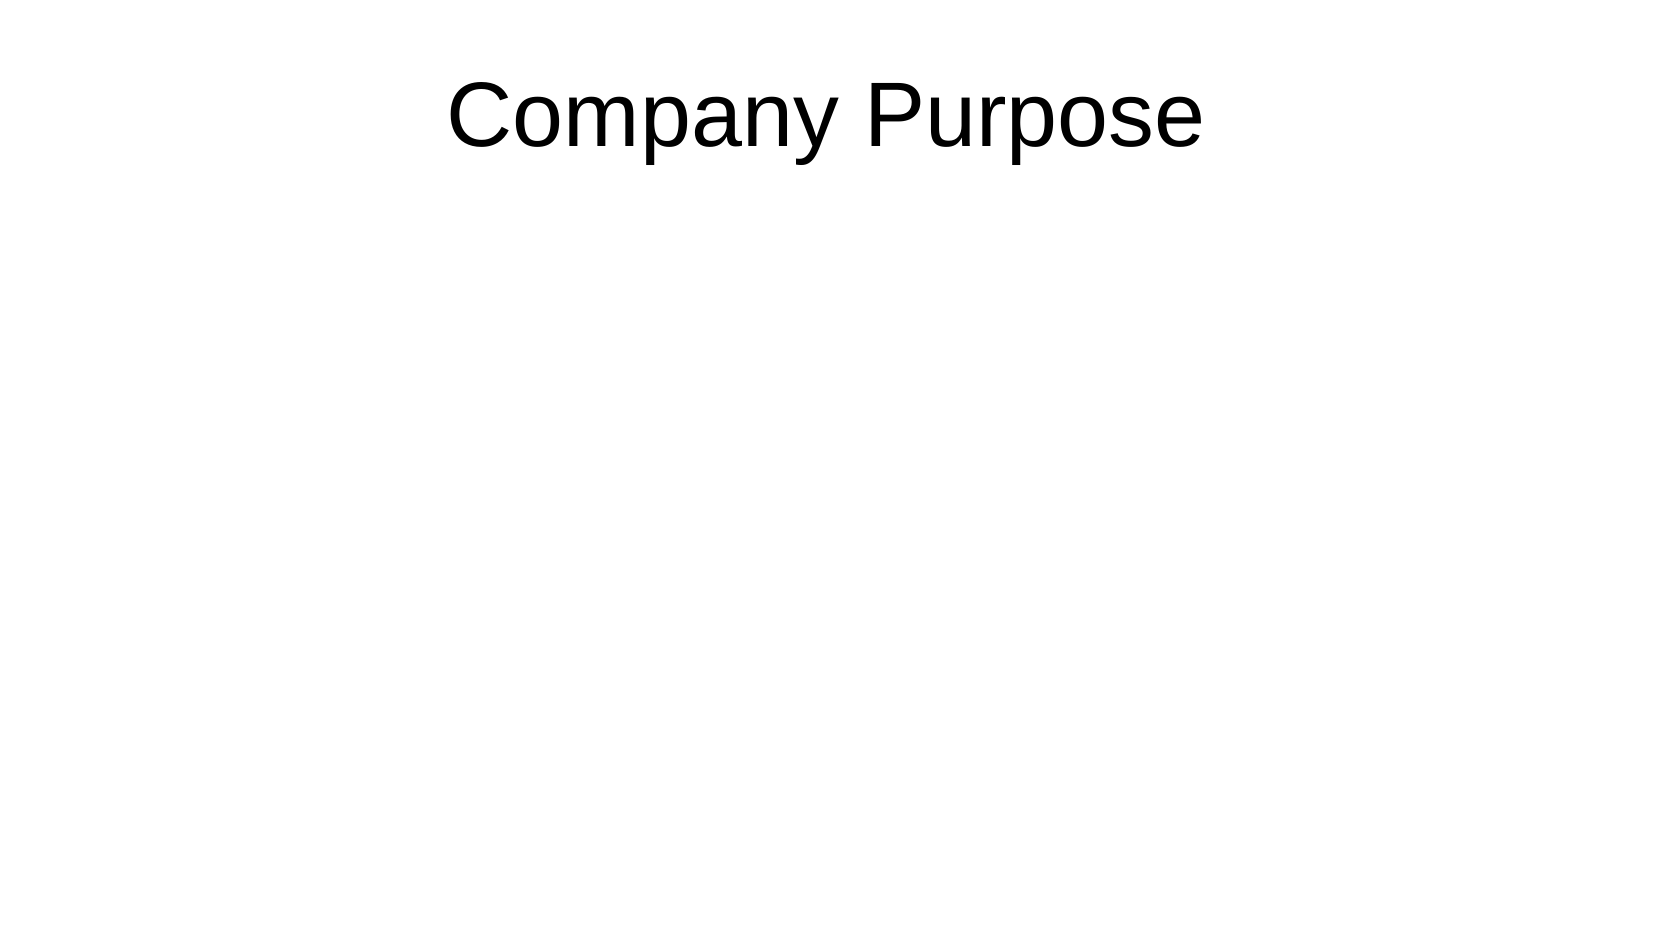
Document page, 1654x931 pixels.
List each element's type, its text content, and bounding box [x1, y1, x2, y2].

title Company Purpose [82, 37, 1571, 193]
